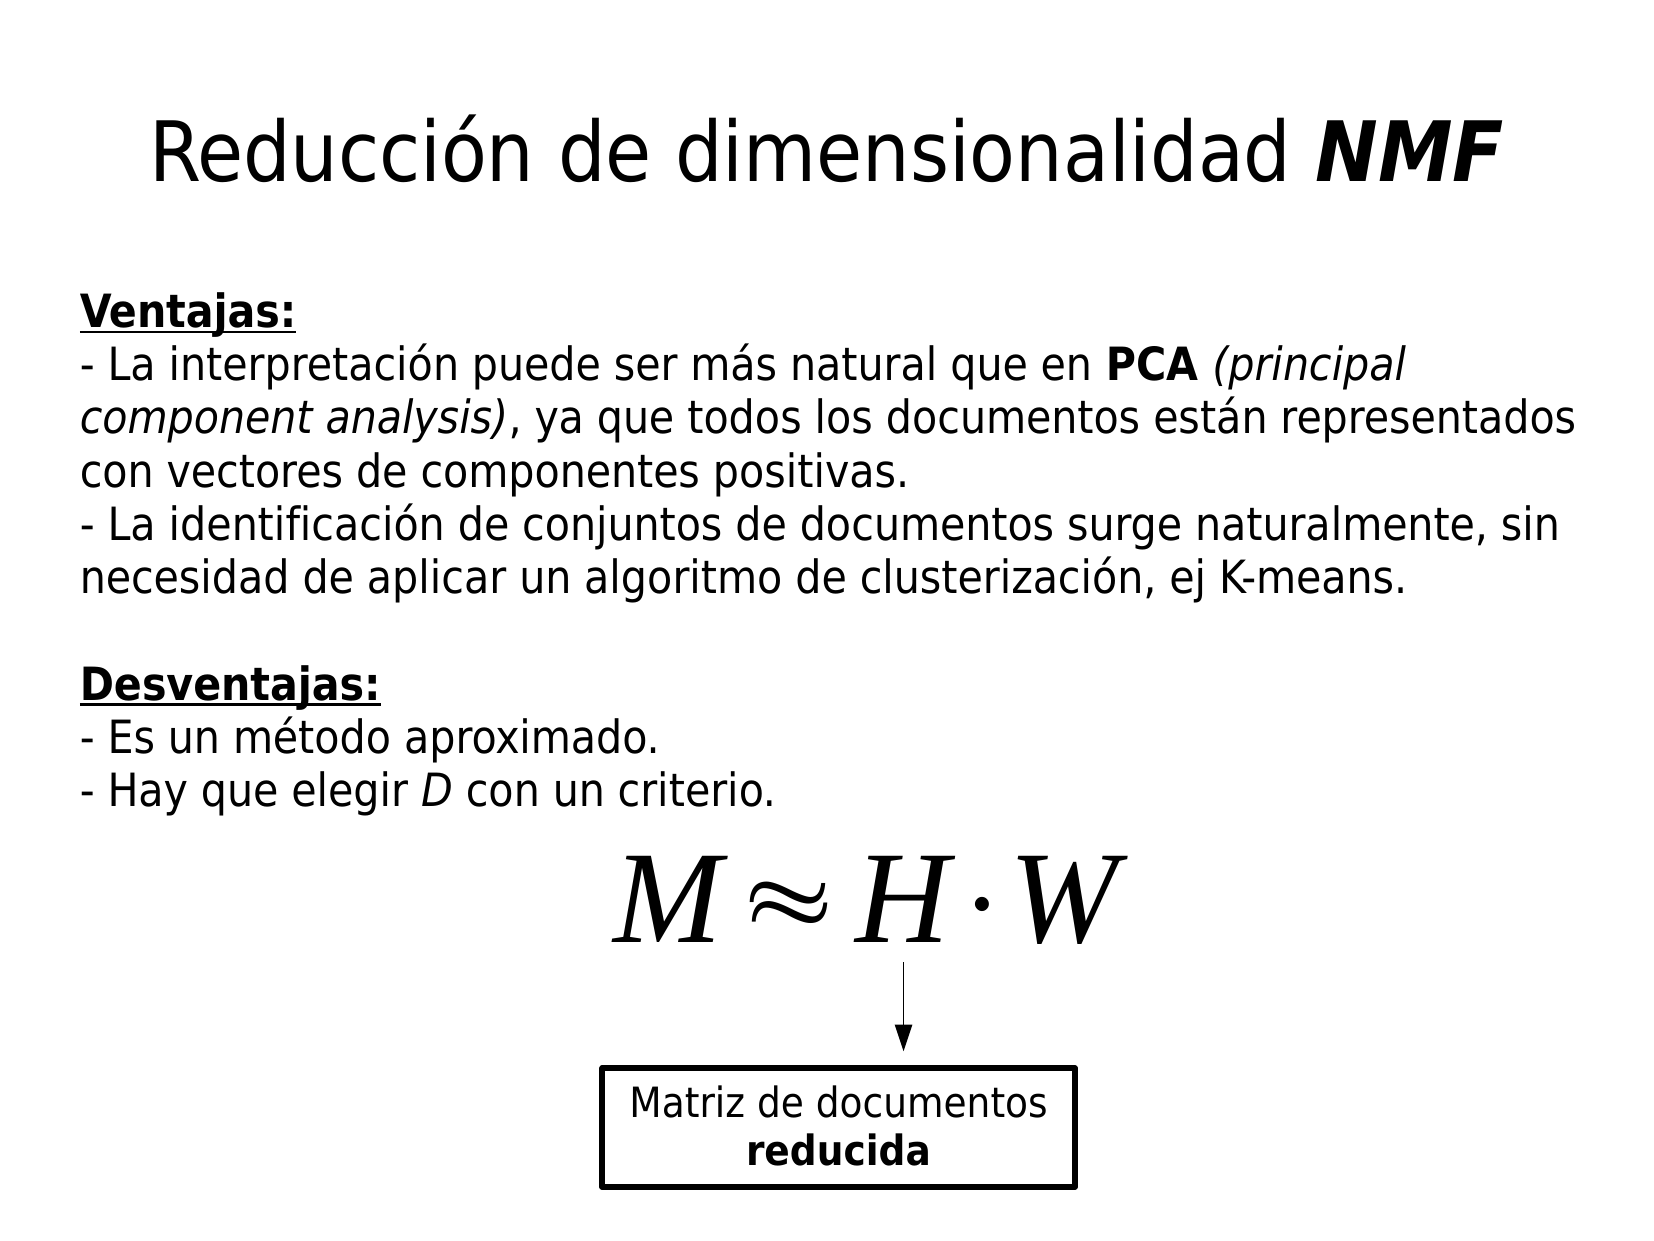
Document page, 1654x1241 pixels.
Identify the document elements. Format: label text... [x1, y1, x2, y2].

title Reducción de dimensionalidad NMF [82, 49, 1571, 257]
chart [572, 820, 1164, 968]
text_box Matriz de documentos reducida [602, 1068, 1075, 1188]
text_box Ventajas: - La interpretación puede ser más natural que en PCA (principal component analysis), ya que todos los documentos están representados con vectores de componentes positivas. - La identificación de conjuntos de documentos surge naturalmente, sin necesidad de aplicar un algoritmo de clusterización, ej K-means. Desventajas: - Es un método aproximado. - Hay que elegir D con un criterio. [64, 277, 1607, 828]
